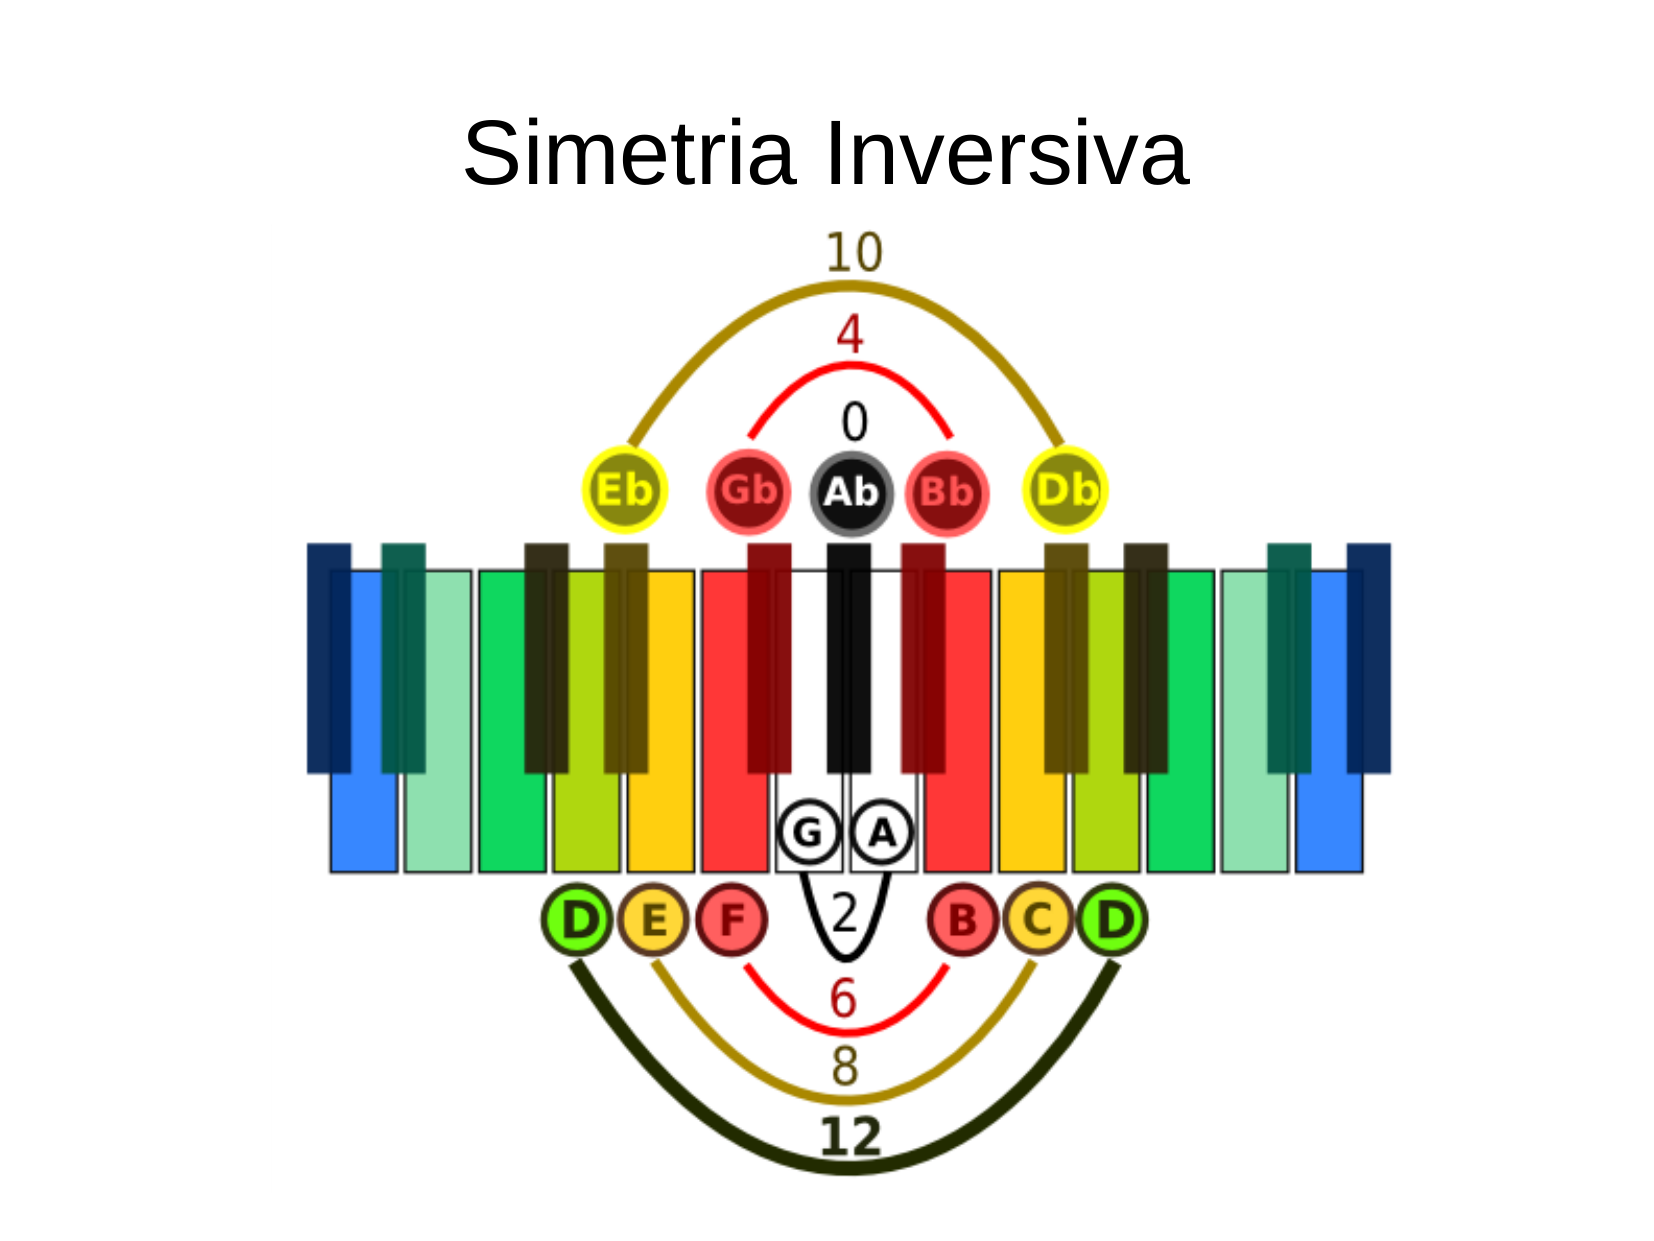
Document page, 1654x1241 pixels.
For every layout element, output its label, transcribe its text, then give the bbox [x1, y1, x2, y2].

title Simetria Inversiva [82, 49, 1571, 257]
picture [270, 224, 1406, 1193]
